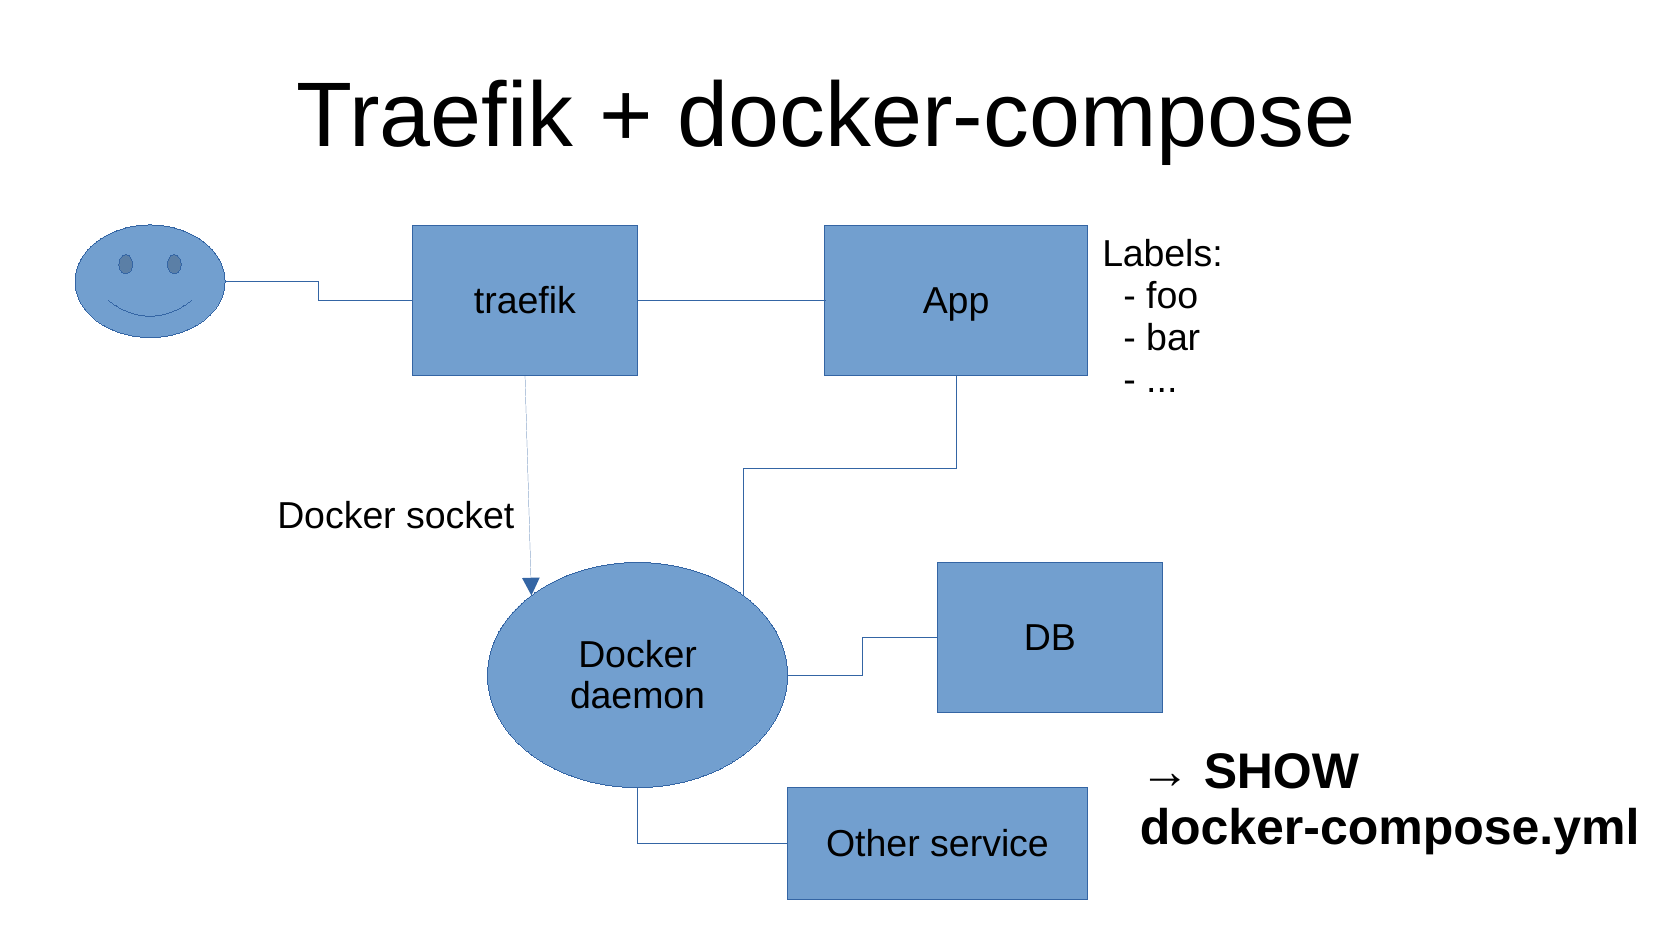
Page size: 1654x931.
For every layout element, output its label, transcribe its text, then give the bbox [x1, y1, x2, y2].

text_box [75, 224, 226, 338]
text_box Docker socket [262, 487, 529, 545]
text_box Docker daemon [487, 562, 788, 788]
text_box Labels: - foo - bar - ... [1087, 225, 1238, 408]
text_box Other service [787, 787, 1088, 900]
text_box traefik [412, 225, 638, 376]
text_box App [824, 225, 1087, 376]
text_box DB [937, 562, 1163, 713]
title Traefik + docker-compose [82, 37, 1571, 193]
text_box → SHOW docker-compose.yml [1125, 736, 1654, 863]
